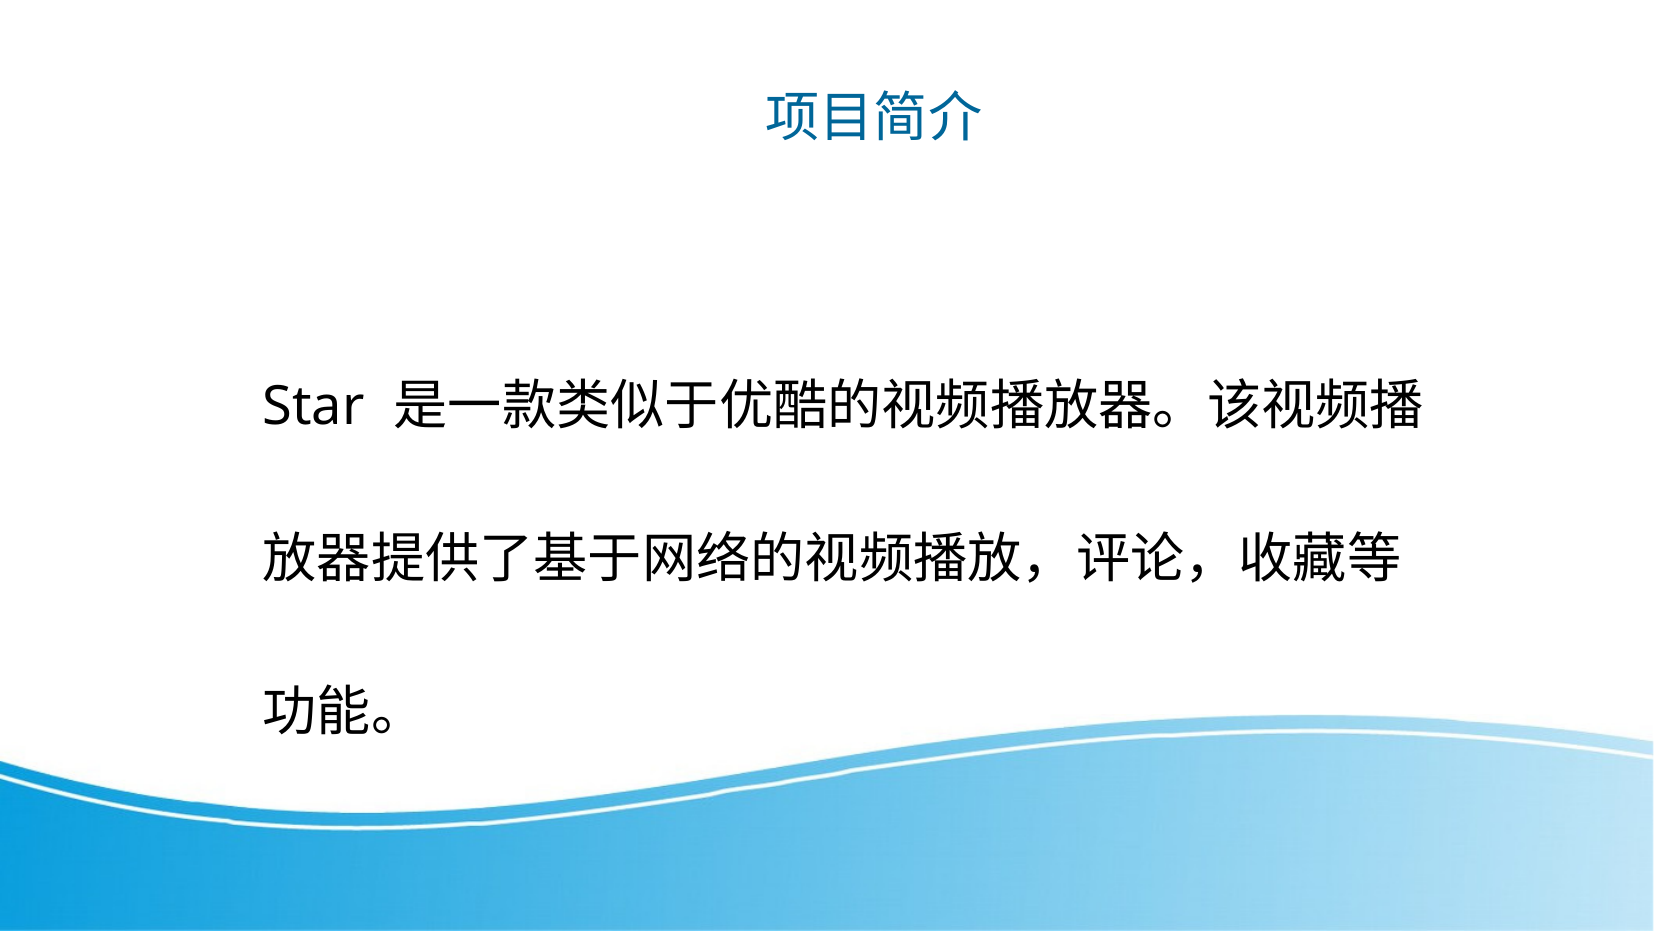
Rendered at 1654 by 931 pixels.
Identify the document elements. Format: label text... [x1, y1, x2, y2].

picture [325, 715, 337, 720]
text_box Star 是一款类似于优酷的视频播放器。该视频播 放器提供了基于网络的视频播放，评论，收藏等 功能。 [248, 354, 1465, 660]
picture [350, 714, 360, 718]
picture [0, 714, 1654, 931]
title 项目简介 [129, 35, 1619, 191]
